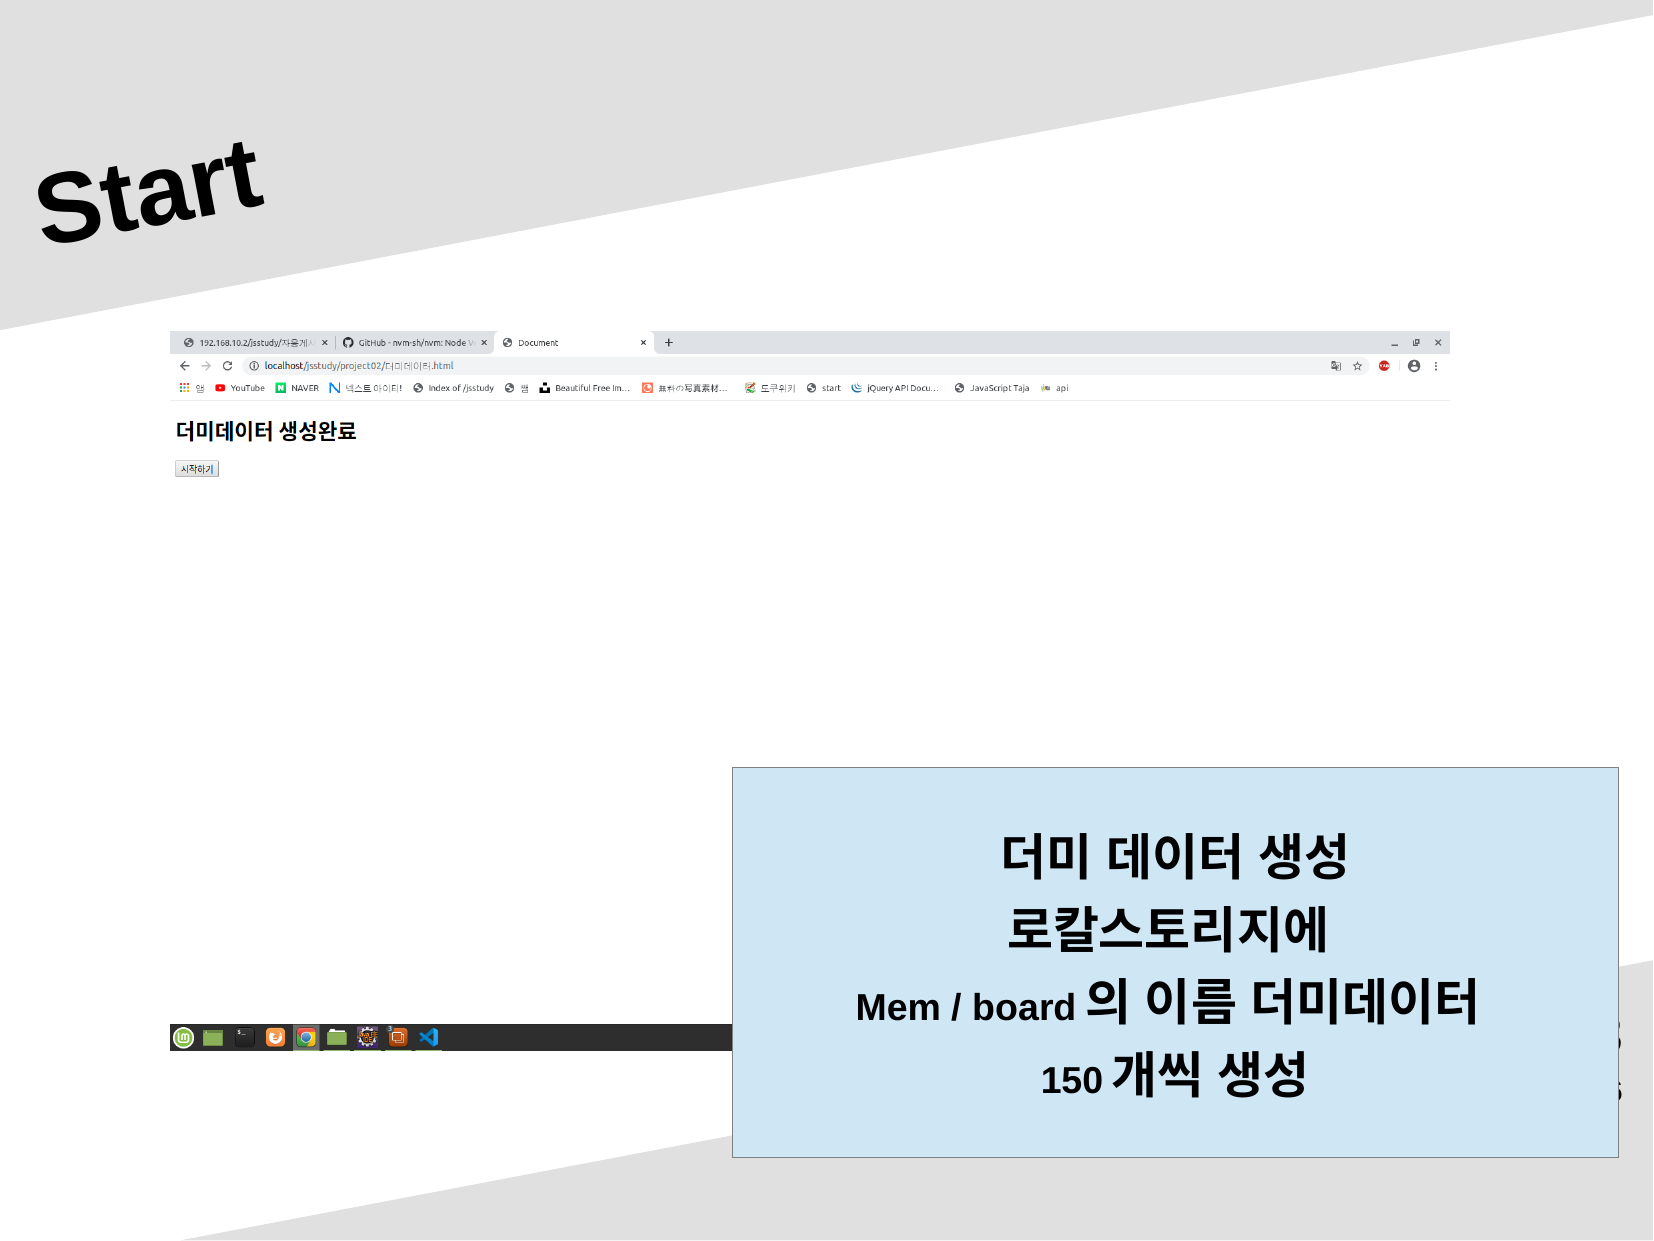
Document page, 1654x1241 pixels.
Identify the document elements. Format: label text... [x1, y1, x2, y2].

title Start [16, 0, 1518, 315]
text_box 더미 데이터 생성 로칼스토리지에 Mem / board의 이름 더미데이터 150개씩 생성 [732, 767, 1619, 1158]
picture [170, 331, 1450, 1051]
